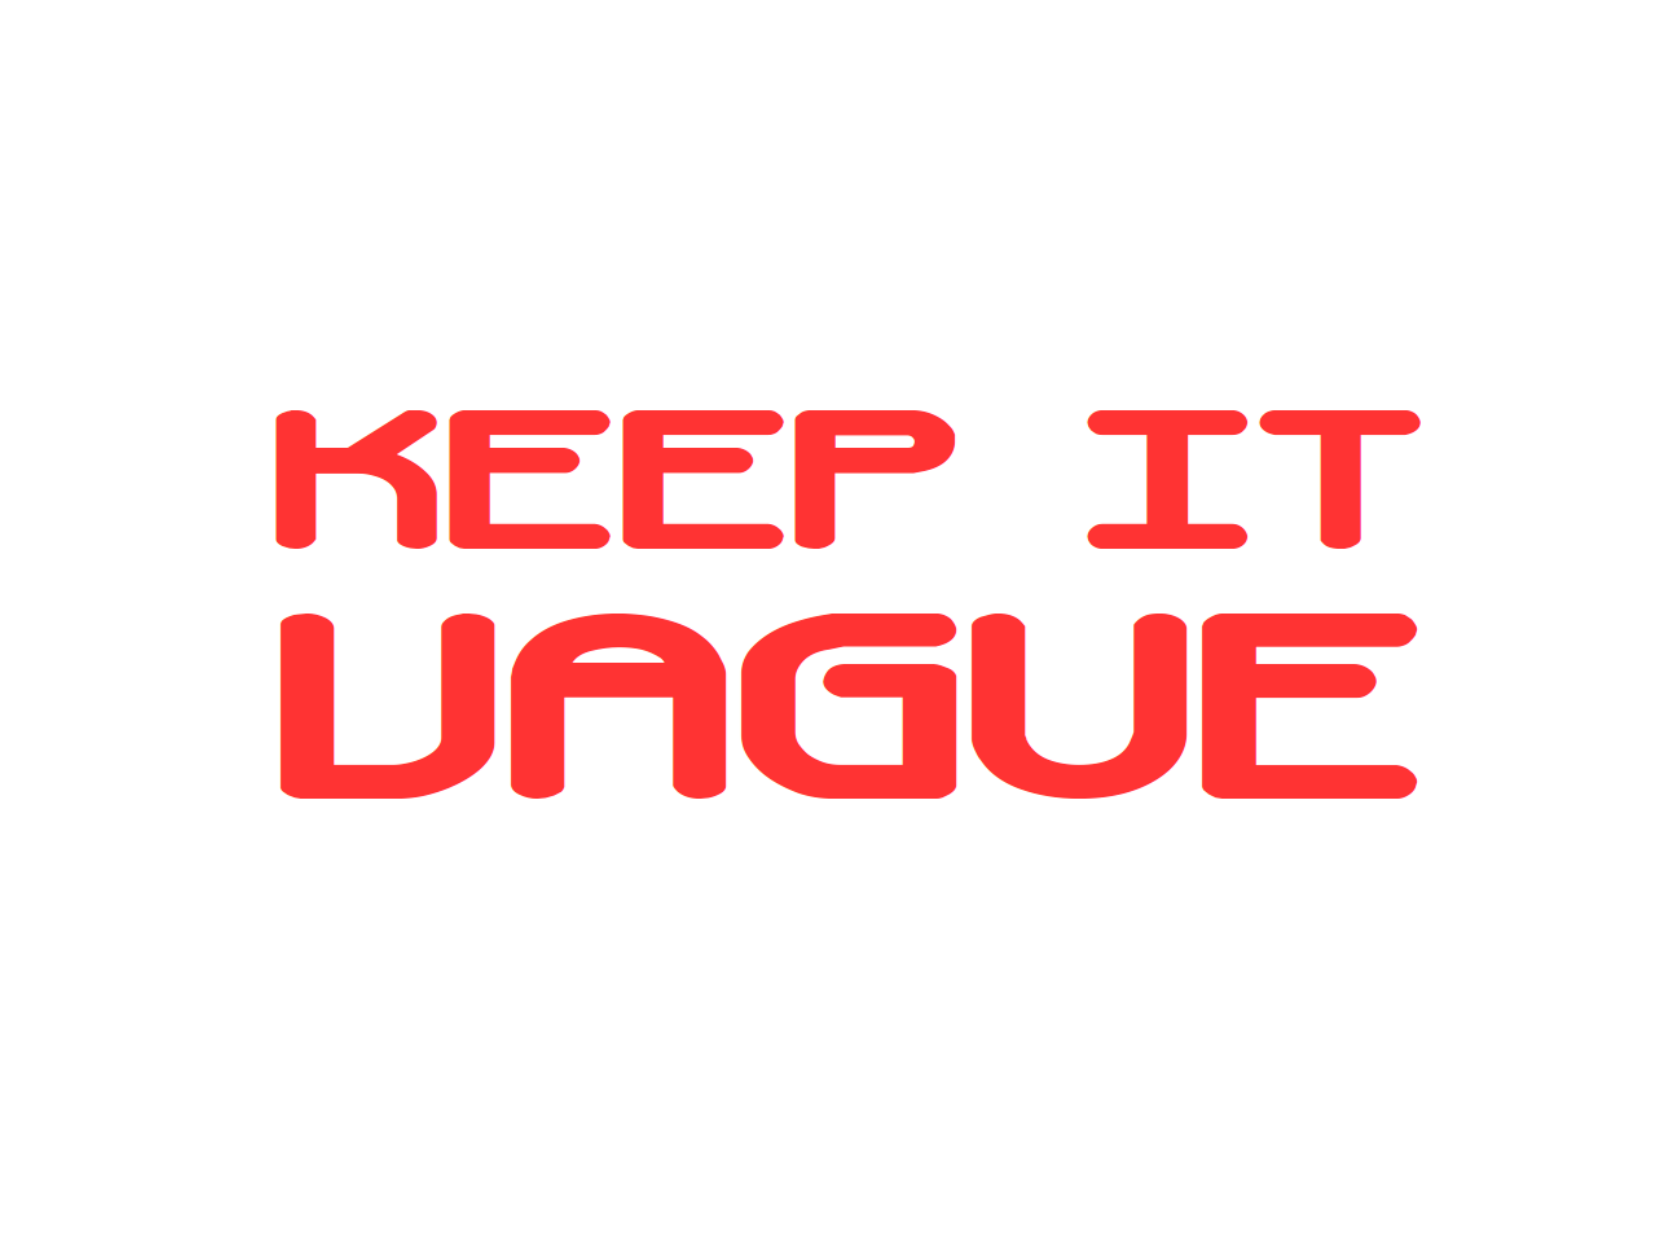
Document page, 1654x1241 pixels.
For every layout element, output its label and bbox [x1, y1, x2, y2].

picture [27, 189, 1654, 1050]
